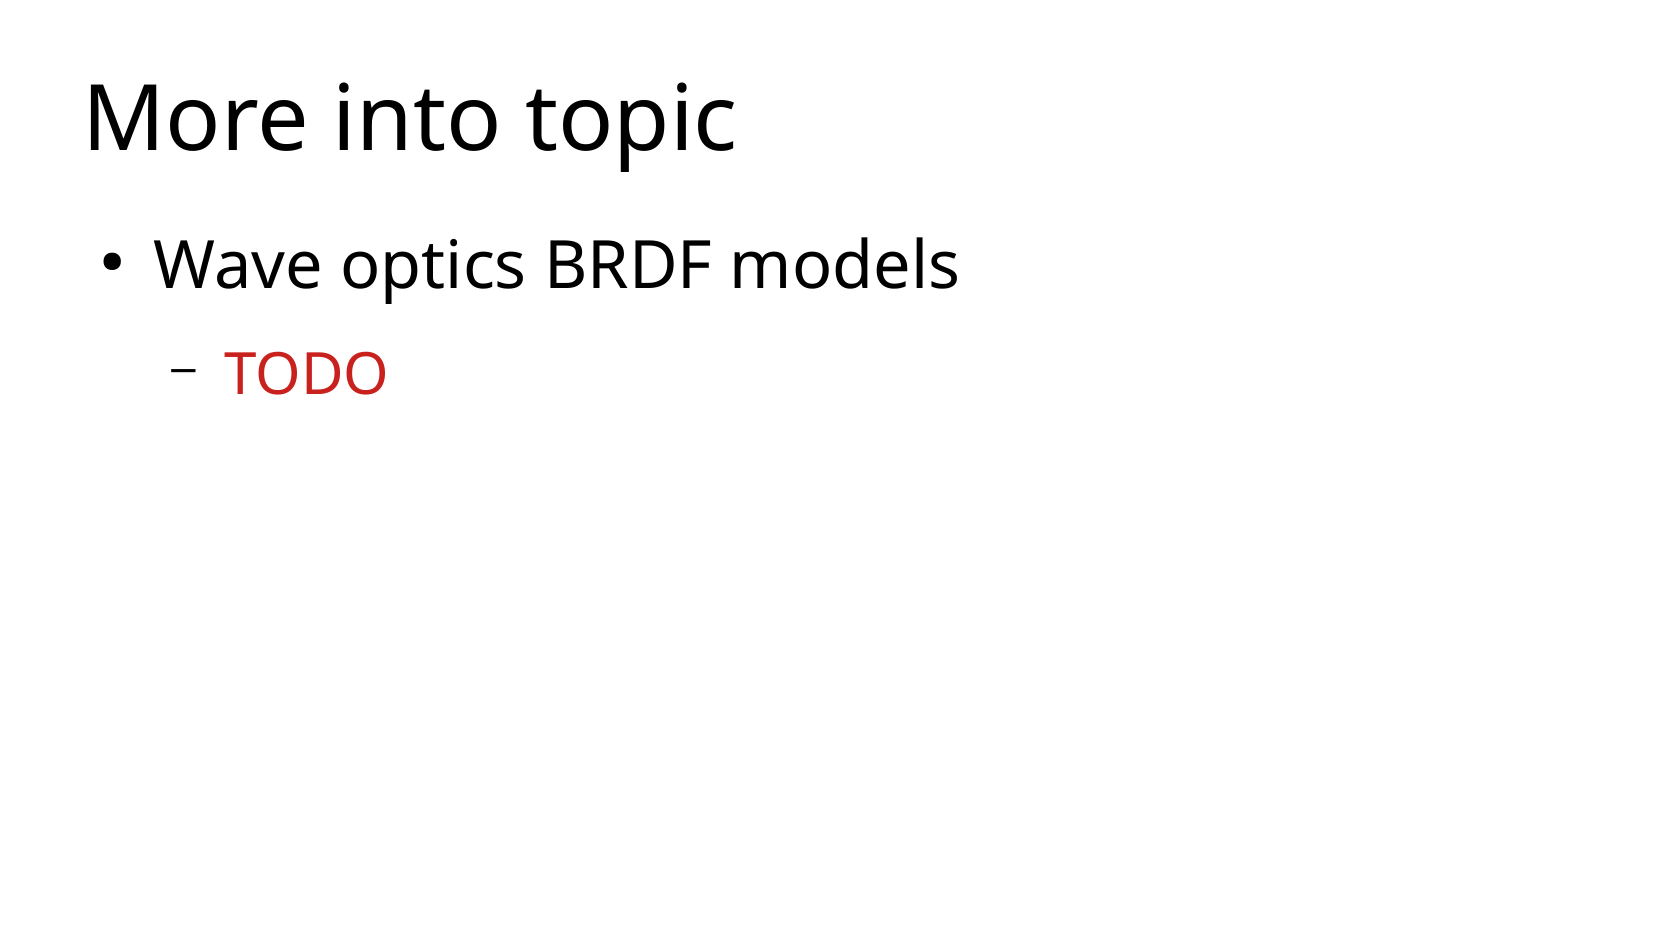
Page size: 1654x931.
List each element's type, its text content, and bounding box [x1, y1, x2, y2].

title More into topic [82, 37, 1571, 193]
list Wave optics BRDF models TODO [82, 217, 1571, 758]
